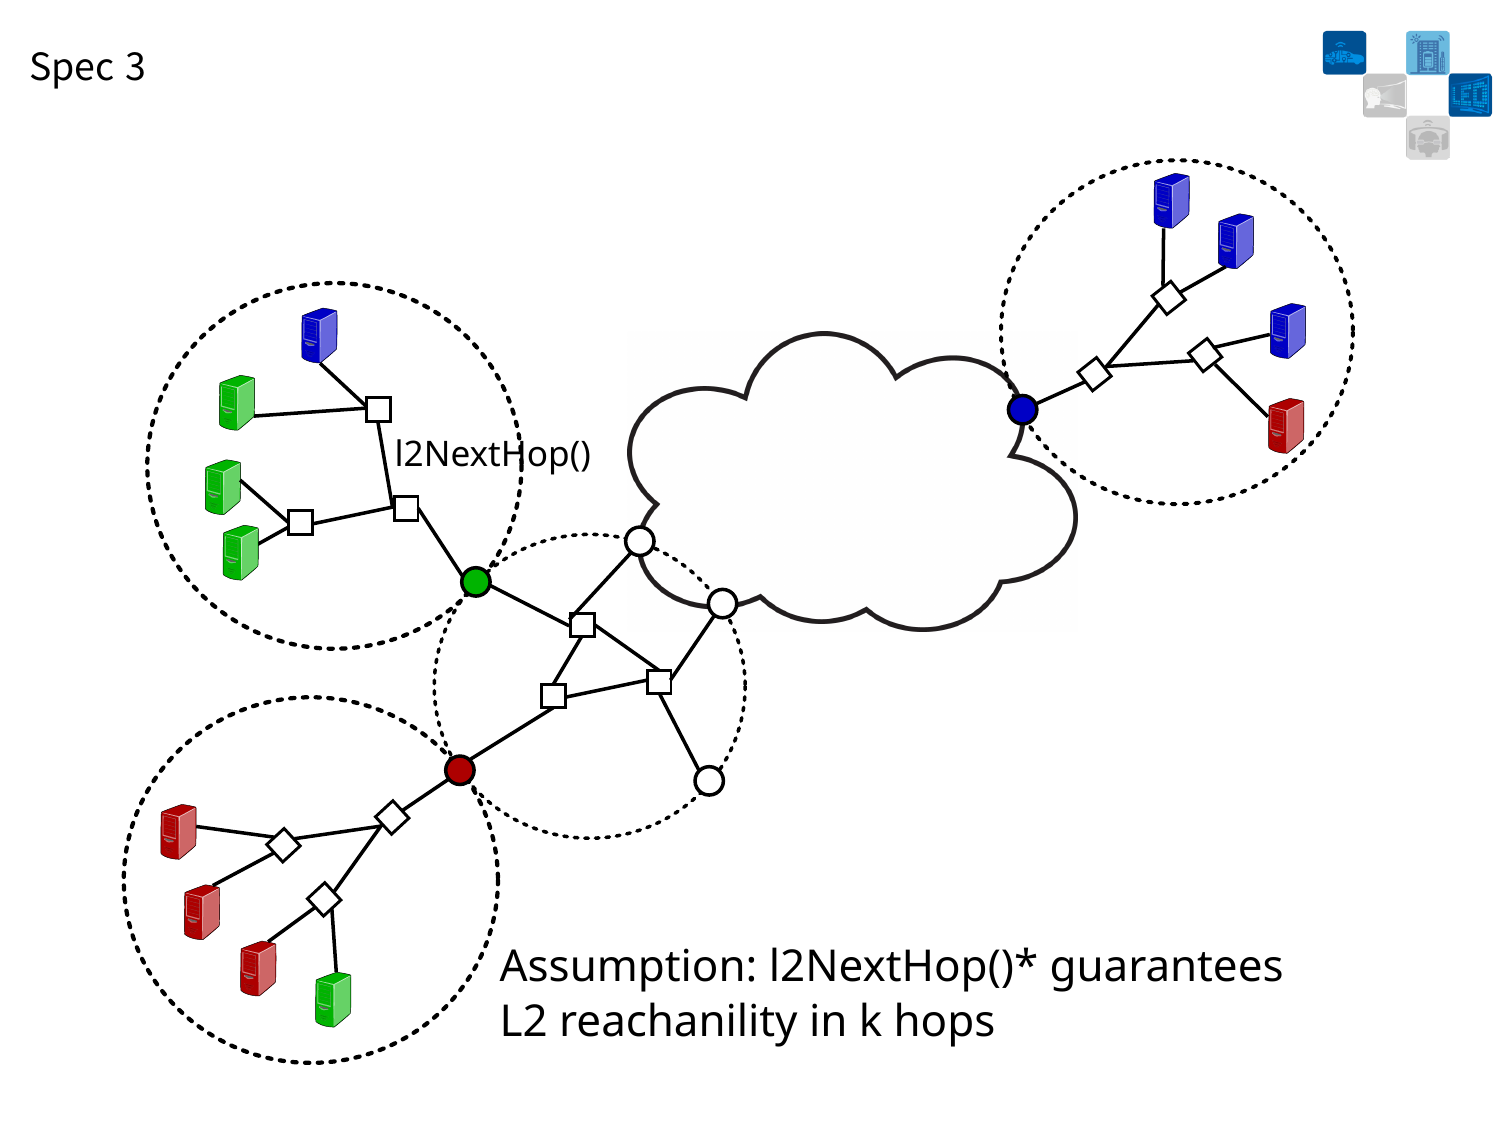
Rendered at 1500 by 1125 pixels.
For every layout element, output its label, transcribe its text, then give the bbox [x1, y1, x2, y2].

picture [121, 30, 1493, 1066]
title Spec 3 [29, 20, 1380, 108]
